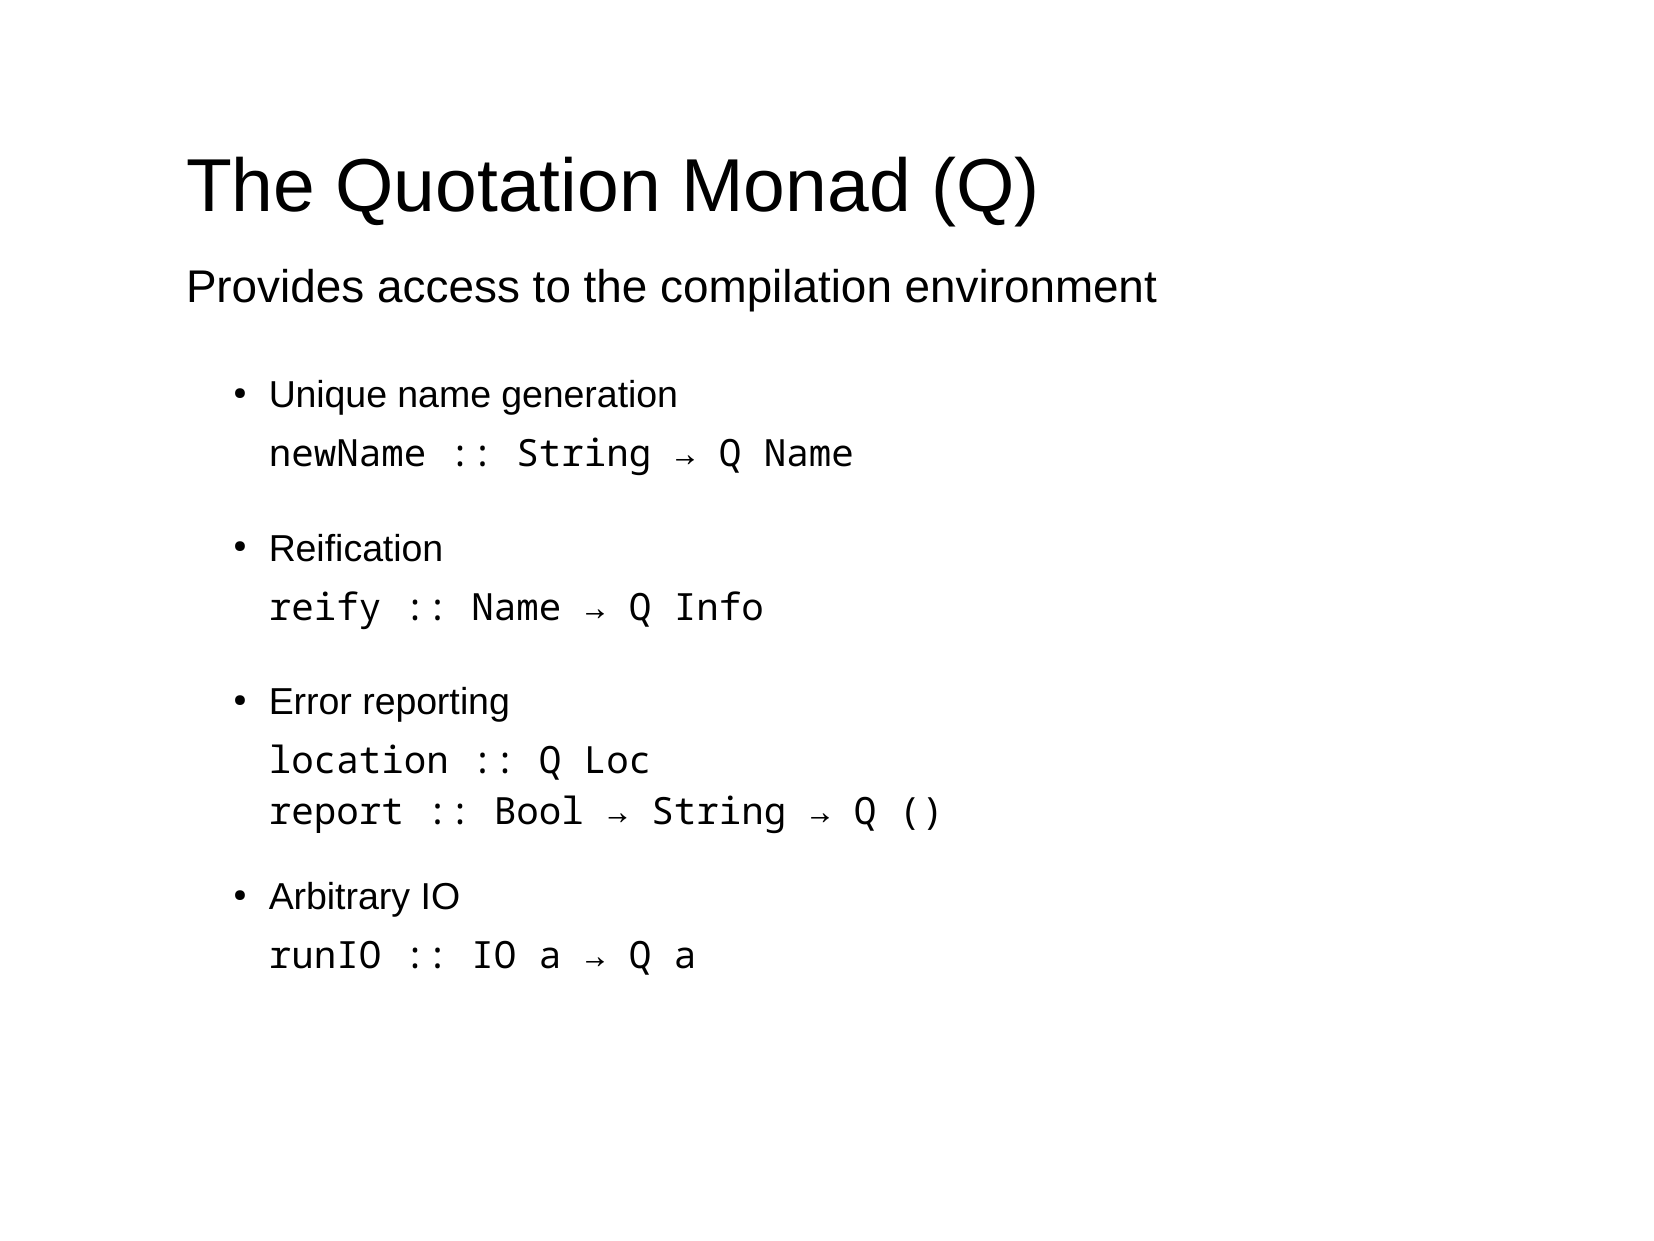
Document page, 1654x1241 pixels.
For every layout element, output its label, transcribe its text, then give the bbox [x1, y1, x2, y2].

text_box Error reporting [218, 673, 525, 731]
text_box Arbitrary IO [218, 868, 475, 925]
text_box The Quotation Monad (Q) [171, 135, 1056, 235]
text_box Unique name generation [218, 366, 693, 423]
text_box runIO :: IO a → Q a [254, 921, 674, 981]
text_box location :: Q Loc report :: Bool → String → Q () [254, 726, 899, 830]
text_box reify :: Name → Q Info [253, 572, 735, 632]
text_box Reification [218, 519, 459, 577]
text_box Provides access to the compilation environment [171, 253, 1173, 321]
text_box newName :: String → Q Name [253, 419, 817, 479]
